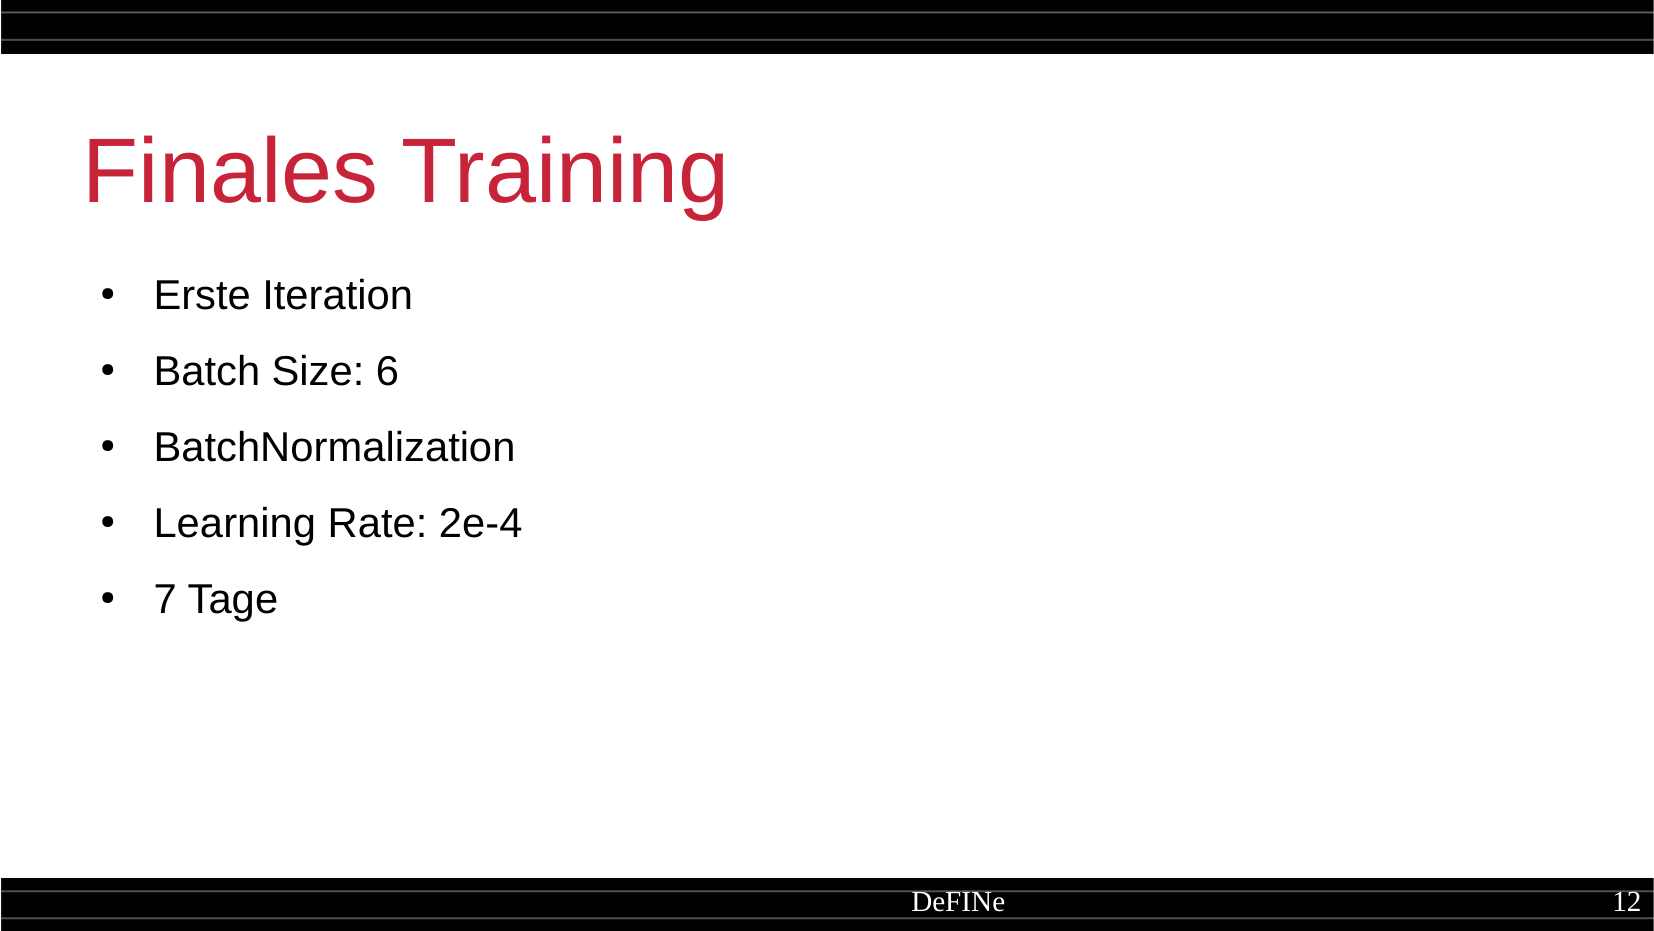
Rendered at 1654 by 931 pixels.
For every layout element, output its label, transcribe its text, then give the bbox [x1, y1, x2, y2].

list Erste Iteration Batch Size: 6 BatchNormalization Learning Rate: 2e-4 7 Tage [82, 271, 809, 758]
picture [1, 878, 1654, 931]
title Finales Training [82, 92, 1571, 249]
picture [1, 0, 1654, 54]
